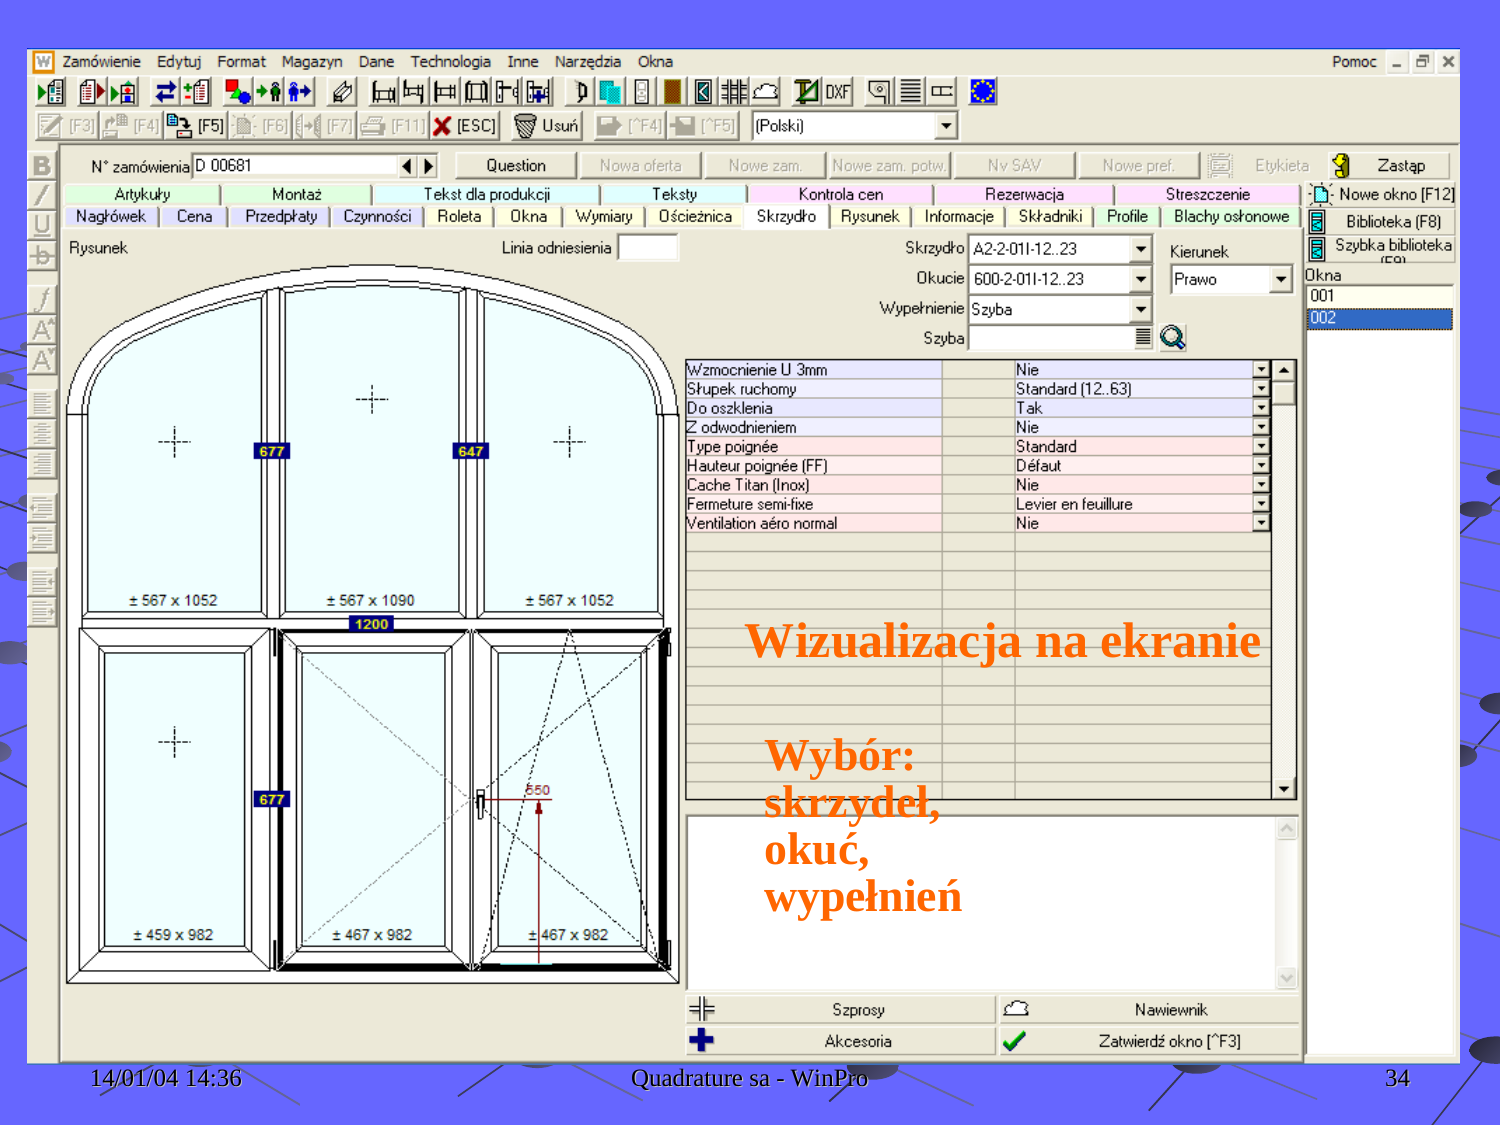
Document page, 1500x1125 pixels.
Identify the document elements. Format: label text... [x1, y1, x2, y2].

text_box Wizualizacja na ekranie [745, 616, 1263, 669]
picture [27, 48, 1460, 1065]
text_box Wybór: skrzydeł, okuć, wypełnień [764, 732, 995, 922]
